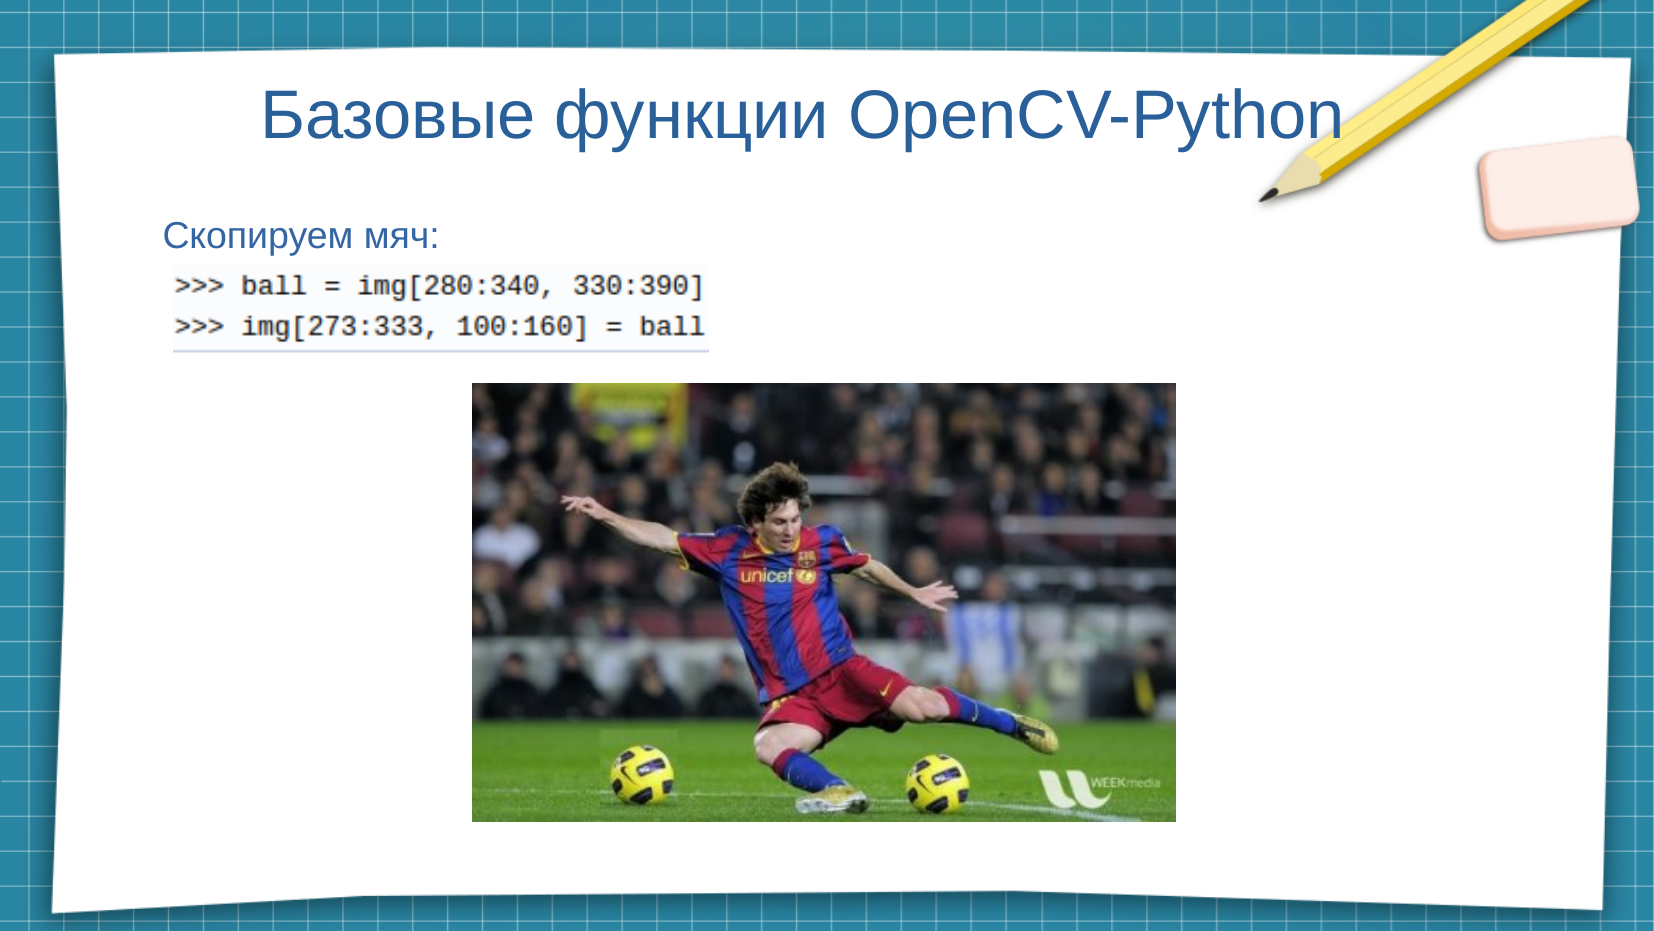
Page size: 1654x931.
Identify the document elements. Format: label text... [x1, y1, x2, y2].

picture [0, 0, 1654, 931]
title Базовые функции OpenCV-Python [59, 37, 1548, 193]
text_box Скопируем мяч: [147, 206, 455, 306]
